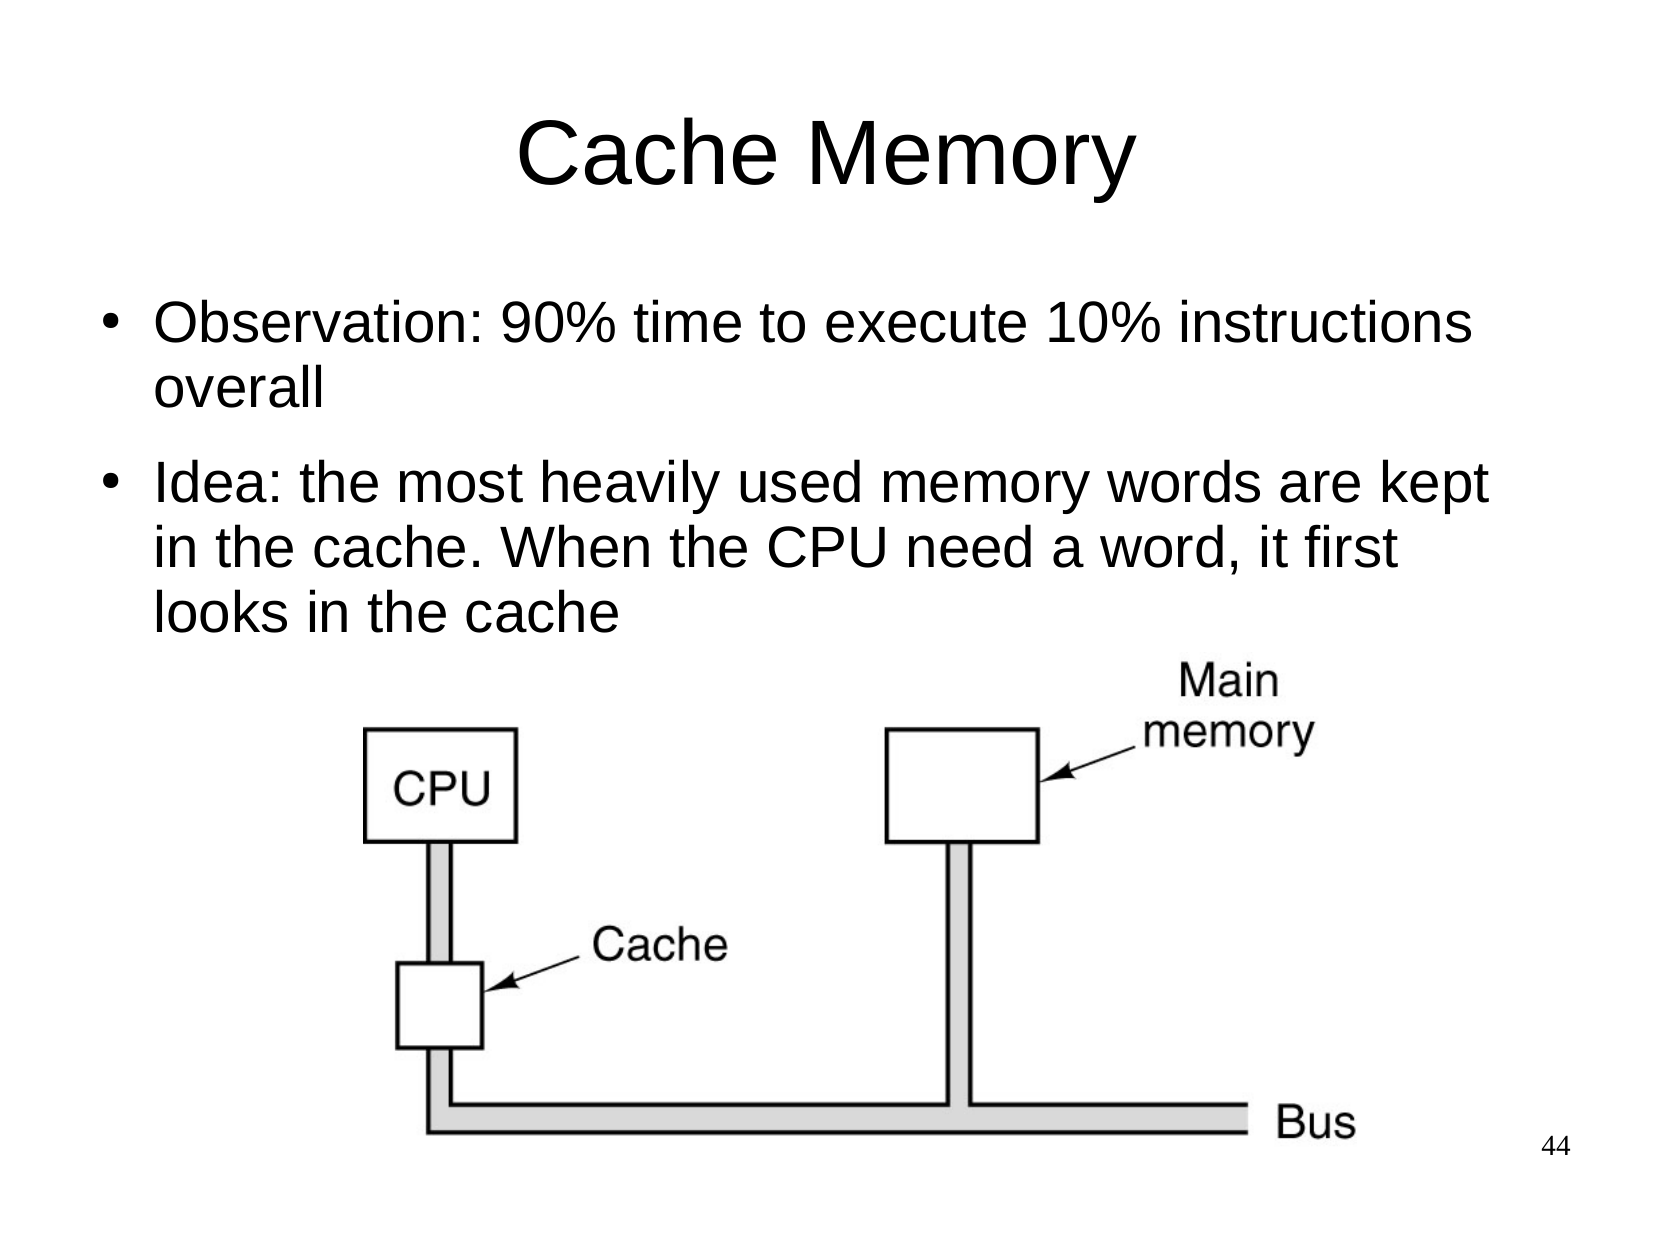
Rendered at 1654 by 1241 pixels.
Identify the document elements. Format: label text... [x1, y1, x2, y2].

list Observation: 90% time to execute 10% instructions overall Idea: the most heavily used memory words are kept in the cache. When the CPU need a word, it first looks in the cache [82, 290, 1538, 1010]
picture [363, 652, 1357, 1149]
title Cache Memory [82, 49, 1571, 257]
